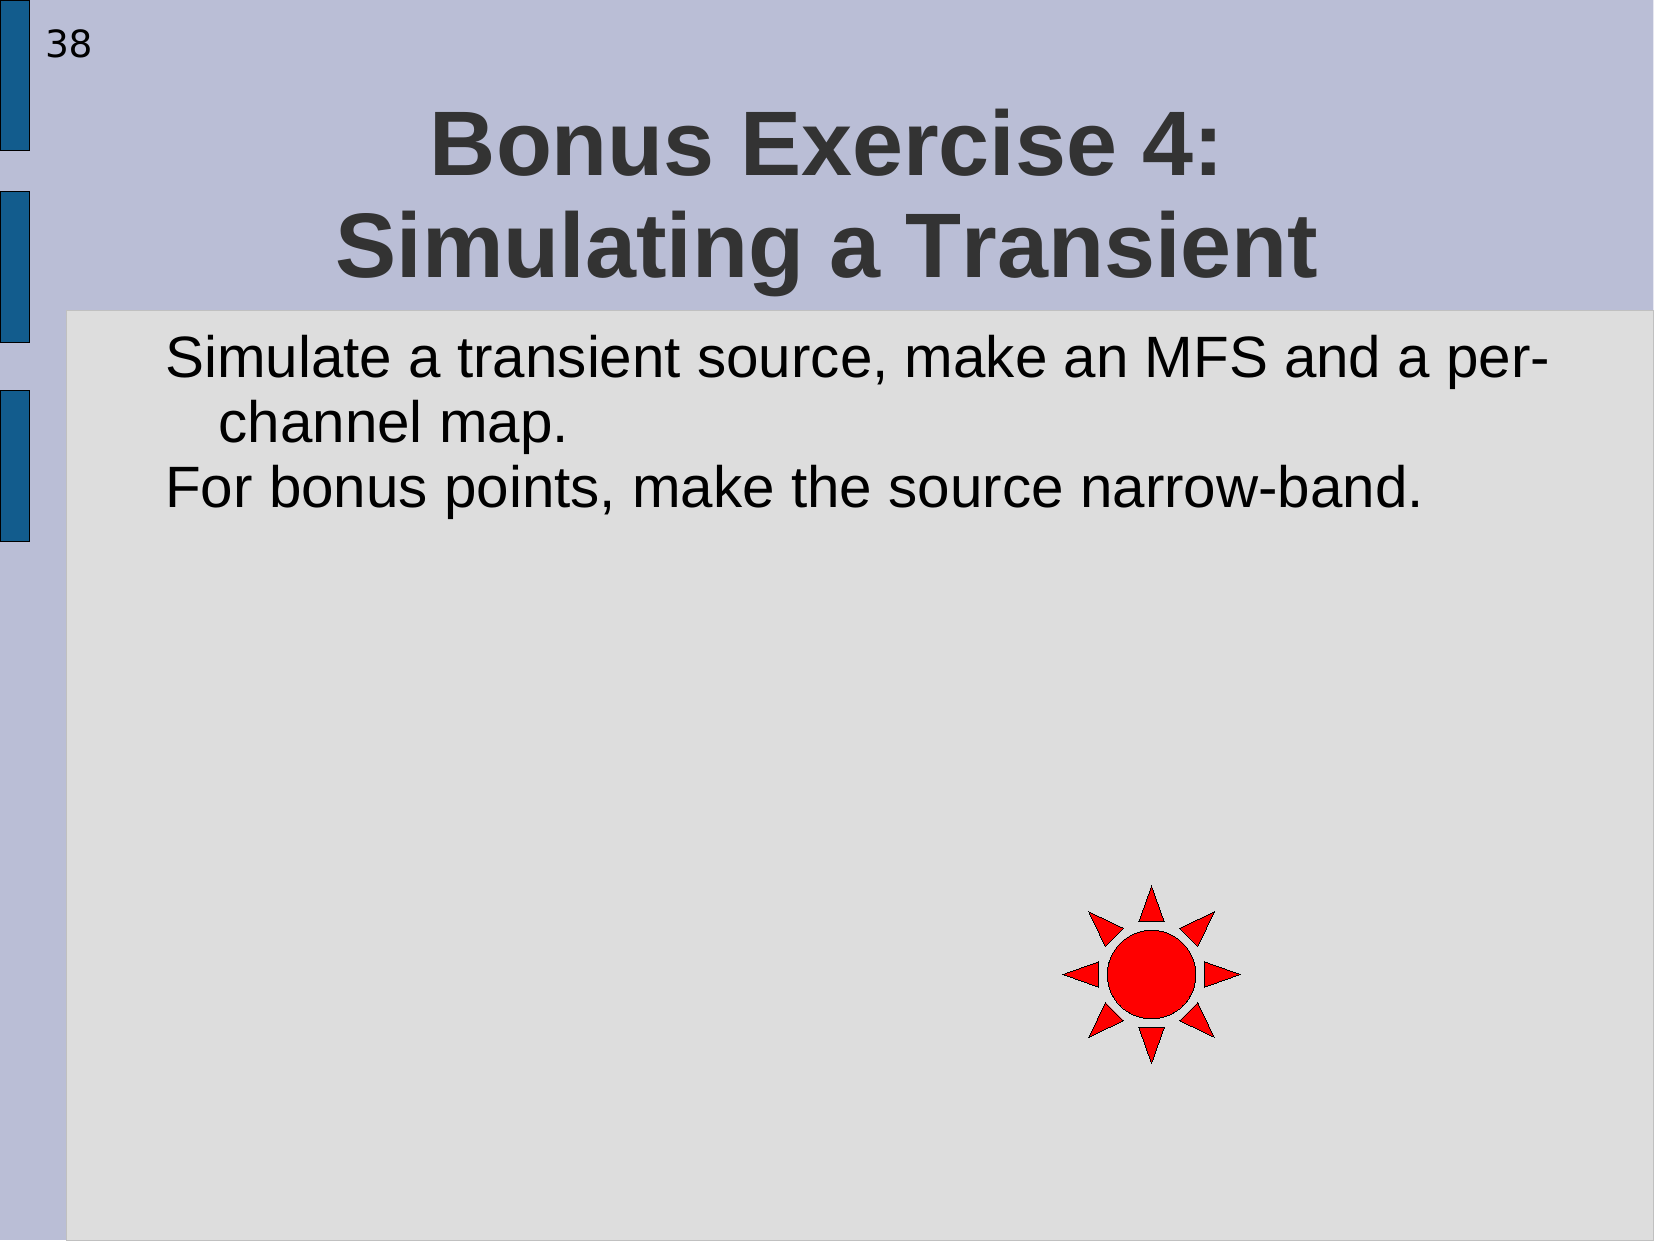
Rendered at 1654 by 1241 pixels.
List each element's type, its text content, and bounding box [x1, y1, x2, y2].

text_box [1179, 911, 1215, 947]
text_box [1088, 1002, 1124, 1038]
text_box [1088, 911, 1124, 947]
text_box [1107, 930, 1196, 1019]
text_box [1204, 961, 1241, 988]
title Bonus Exercise 4: Simulating a Transient [121, 87, 1534, 302]
text_box [1138, 1027, 1165, 1064]
text_box [1138, 885, 1165, 922]
list Simulate a transient source, make an MFS and a per-channel map. For bonus points, make the source narrow-band. [147, 324, 1560, 596]
text_box <number> [32, 15, 267, 89]
text_box [1062, 961, 1099, 988]
text_box [1179, 1002, 1215, 1038]
